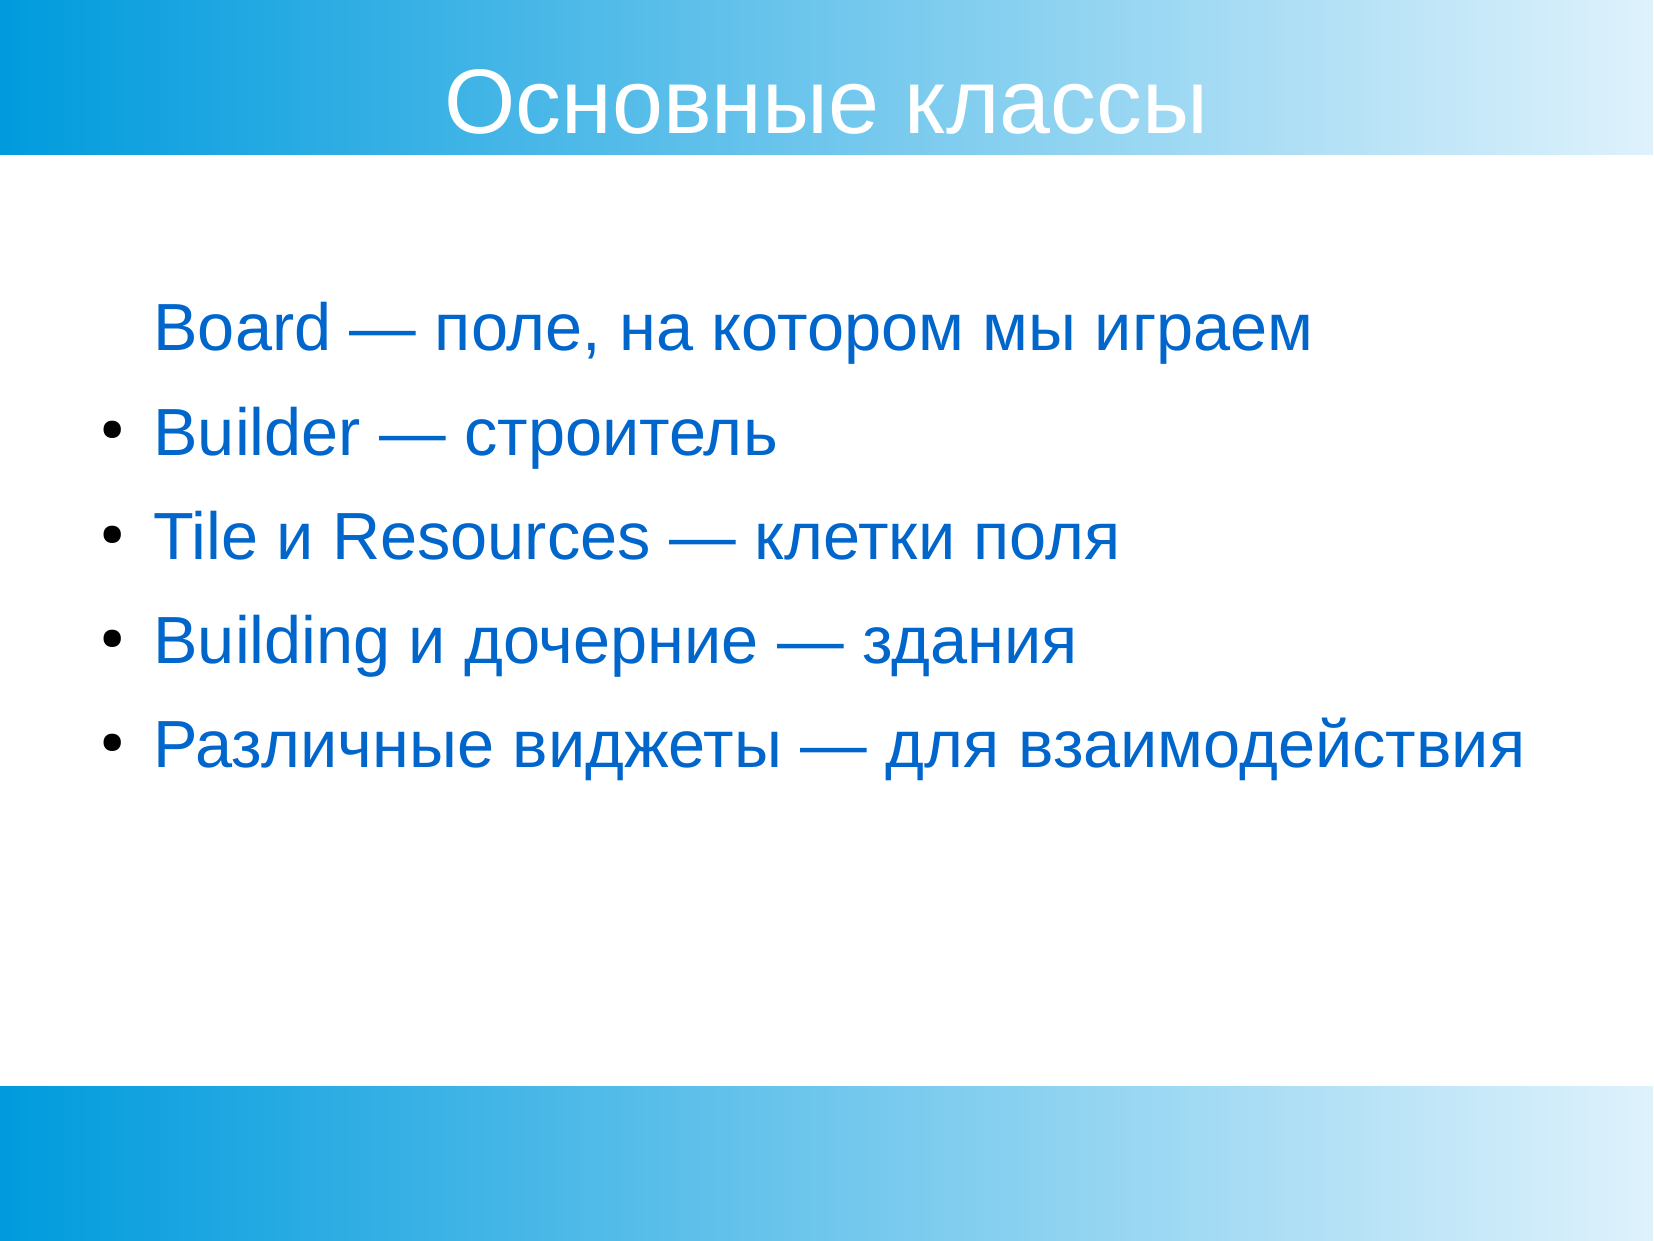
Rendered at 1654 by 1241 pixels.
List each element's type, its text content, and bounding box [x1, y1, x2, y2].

title Основные классы [82, 0, 1571, 205]
list Board — поле, на котором мы играем Builder — строитель Tile и Resources — клетки поля Building и дочерние — здания Различные виджеты — для взаимодействия [82, 290, 1571, 1010]
